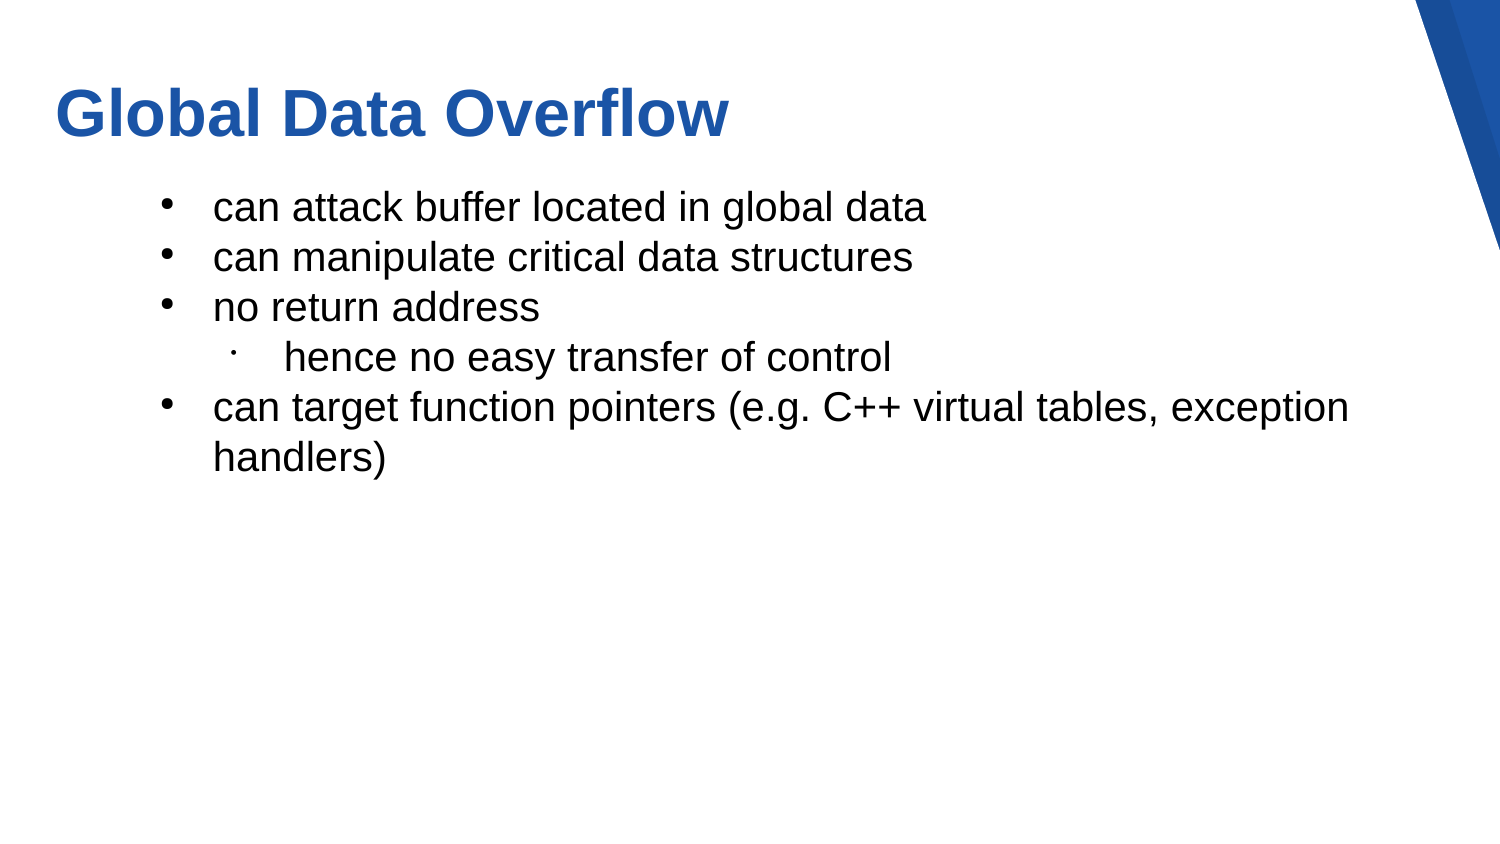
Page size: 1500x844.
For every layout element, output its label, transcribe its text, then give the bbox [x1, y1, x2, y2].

title Global Data Overflow [40, 97, 1306, 166]
list can attack buffer located in global data can manipulate critical data structures no return address hence no easy transfer of control can target function pointers (e.g. C++ virtual tables, exception handlers) [127, 165, 1411, 665]
